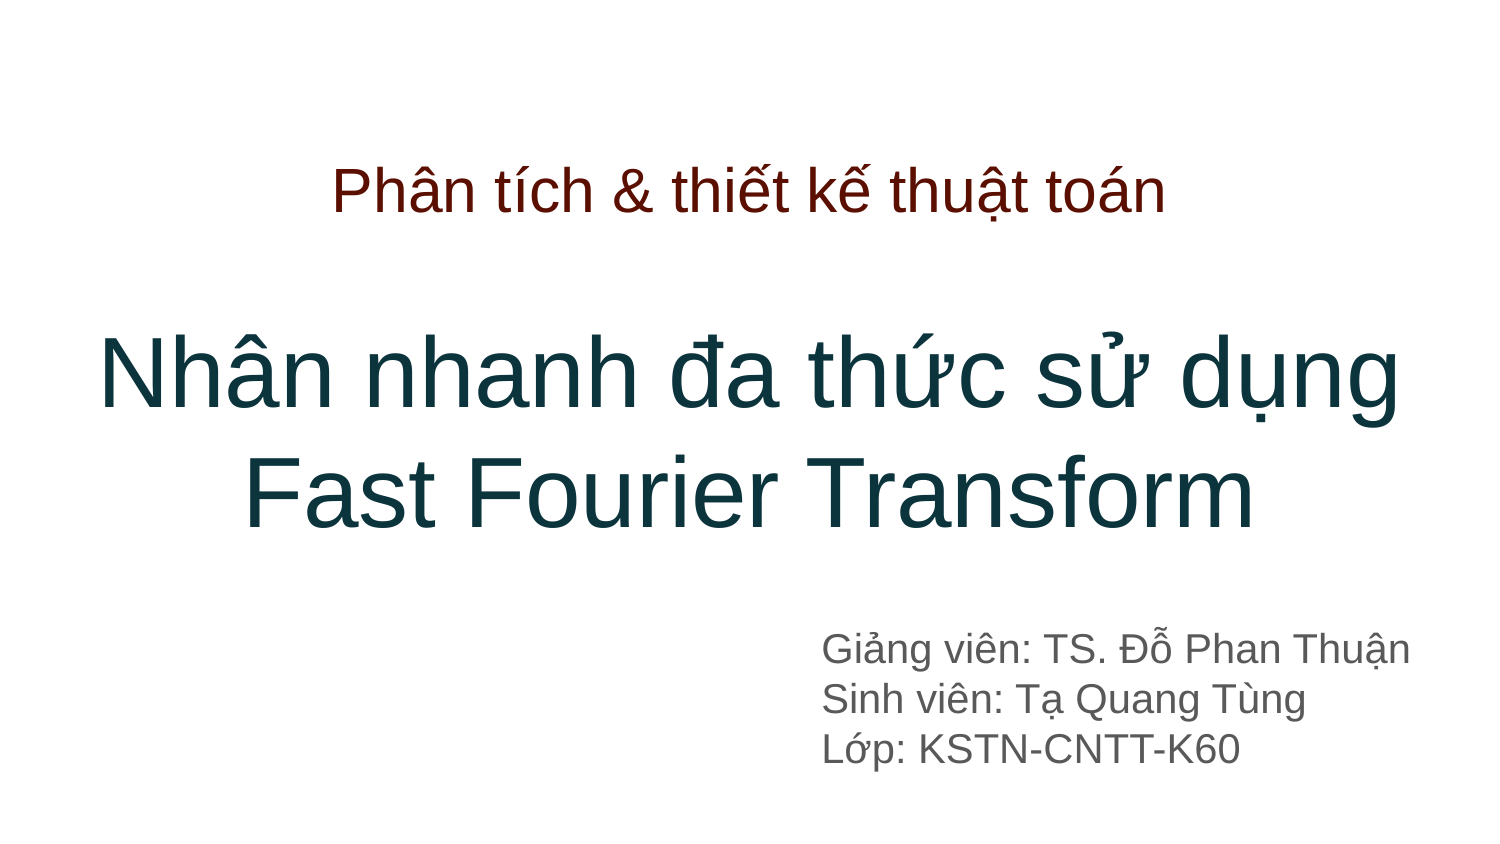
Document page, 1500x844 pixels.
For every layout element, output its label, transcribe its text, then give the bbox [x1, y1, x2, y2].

text_box Phân tích & thiết kế thuật toán [287, 135, 1213, 237]
title Nhân nhanh đa thức sử dụng Fast Fourier Transform [51, 280, 1449, 563]
subtitle Giảng viên: TS. Đỗ Phan Thuận Sinh viên: Tạ Quang Tùng Lớp: KSTN-CNTT-K60 [806, 607, 1449, 823]
